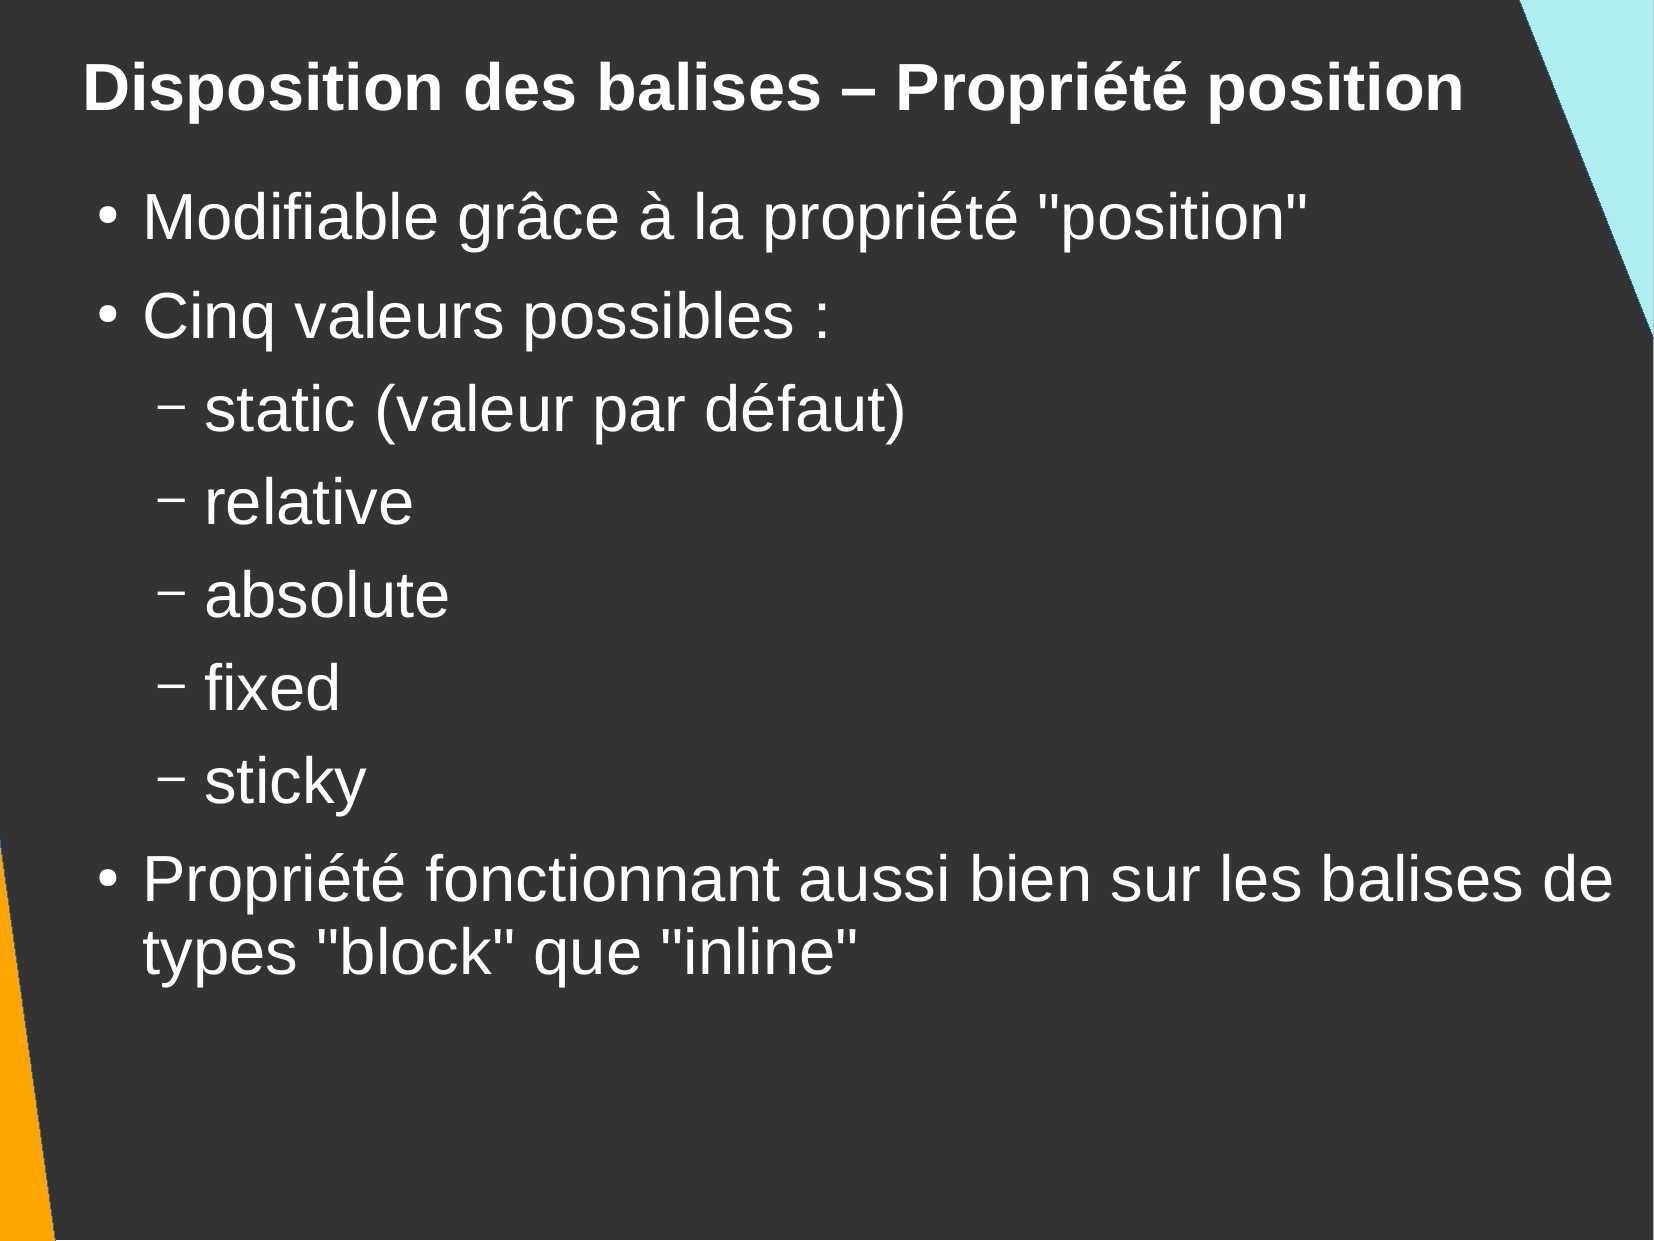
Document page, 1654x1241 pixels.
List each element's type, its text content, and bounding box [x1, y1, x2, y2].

title Disposition des balises – Propriété position [82, 49, 1570, 130]
text_box [1519, 0, 1654, 339]
text_box [0, 839, 56, 1241]
list Modifiable grâce à la propriété "position" Cinq valeurs possibles : static (valeur par défaut) relative absolute fixed sticky Propriété fonctionnant aussi bien sur les balises de types "block" que "inline" [80, 180, 1620, 993]
